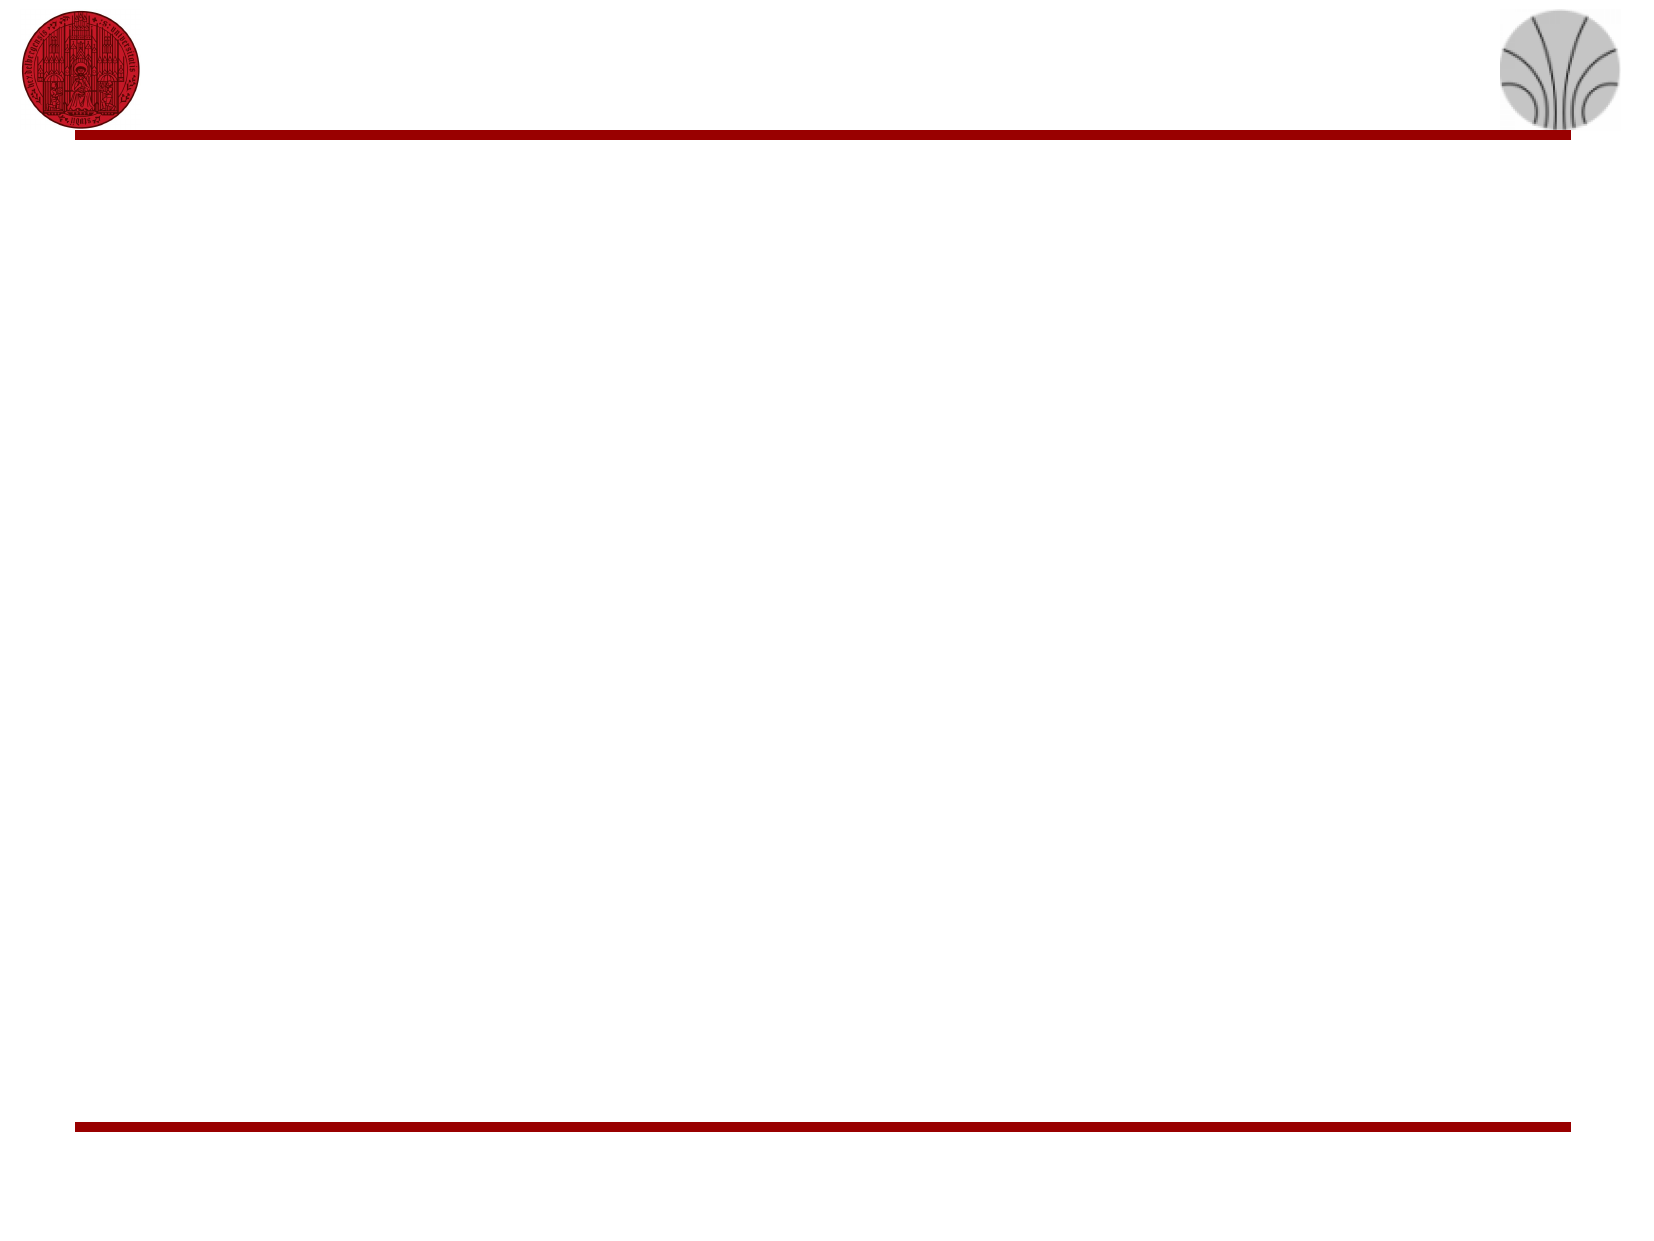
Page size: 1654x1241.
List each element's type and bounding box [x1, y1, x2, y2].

picture [20, 9, 141, 130]
picture [1500, 9, 1621, 131]
